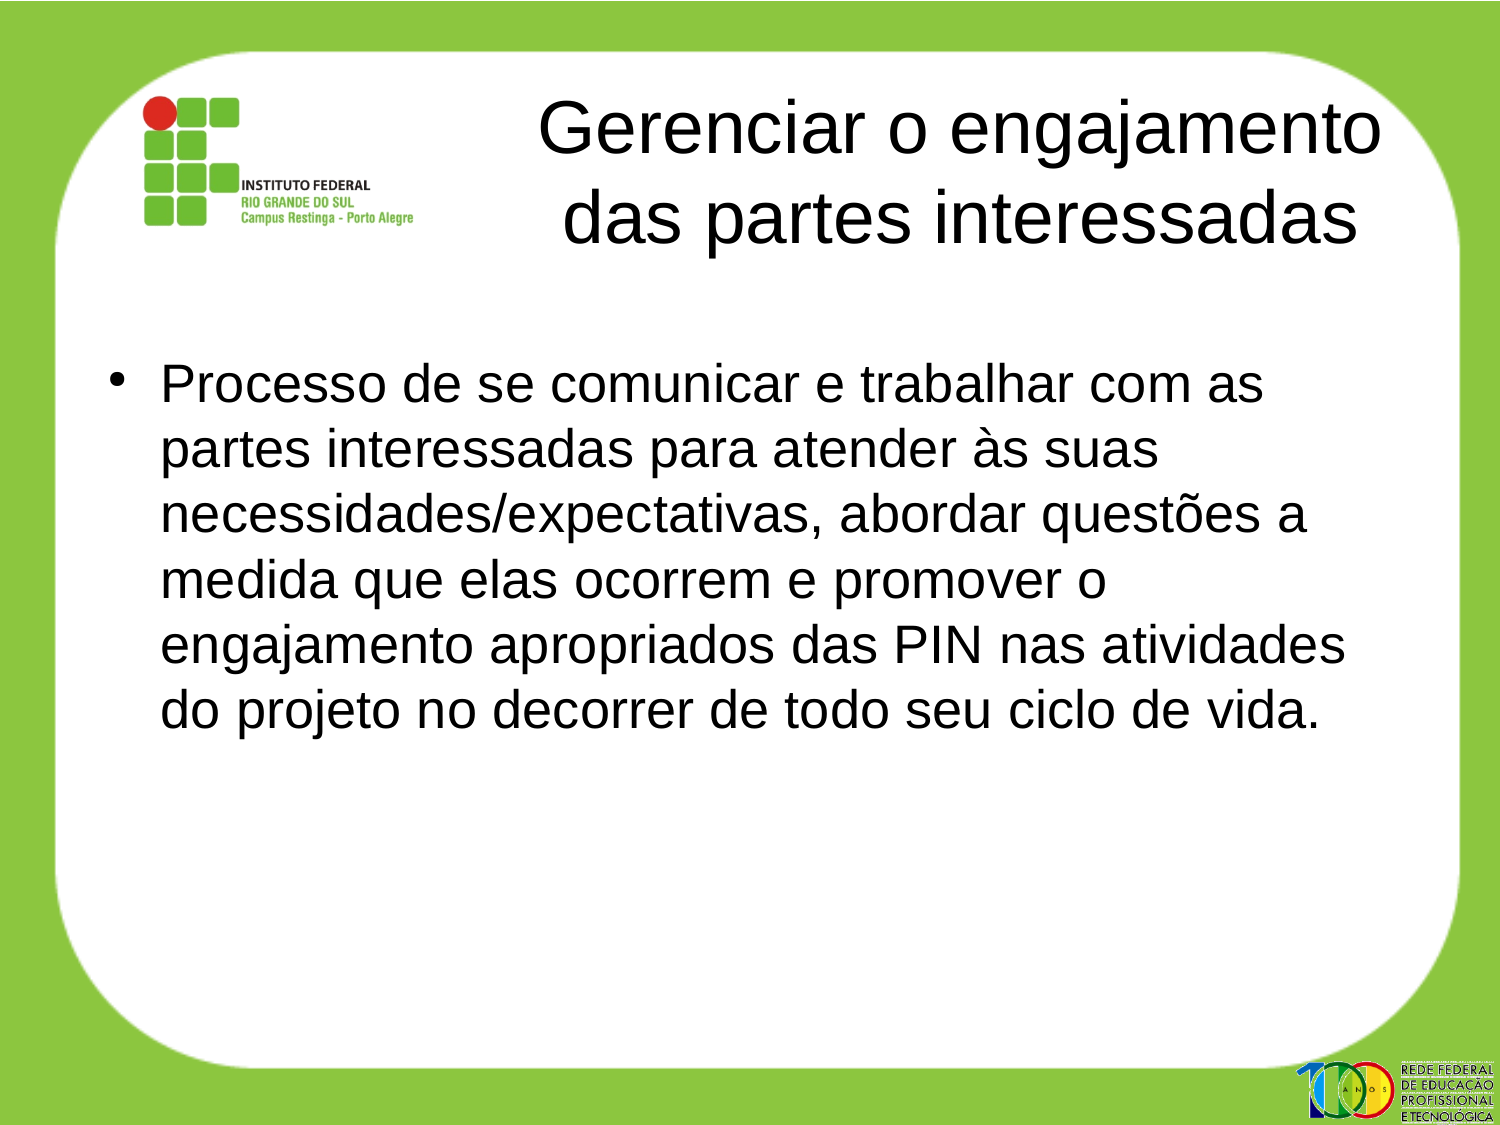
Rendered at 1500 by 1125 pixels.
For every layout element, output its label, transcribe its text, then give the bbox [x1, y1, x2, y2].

picture [0, 1, 1500, 1125]
list Processo de se comunicar e trabalhar com as partes interessadas para atender às suas necessidades/expectativas, abordar questões a medida que elas ocorrem e promover o engajamento apropriados das PIN nas atividades do projeto no decorrer de todo seu ciclo de vida. [75, 262, 1426, 1035]
title Gerenciar o engajamento das partes interessadas [486, 70, 1500, 259]
